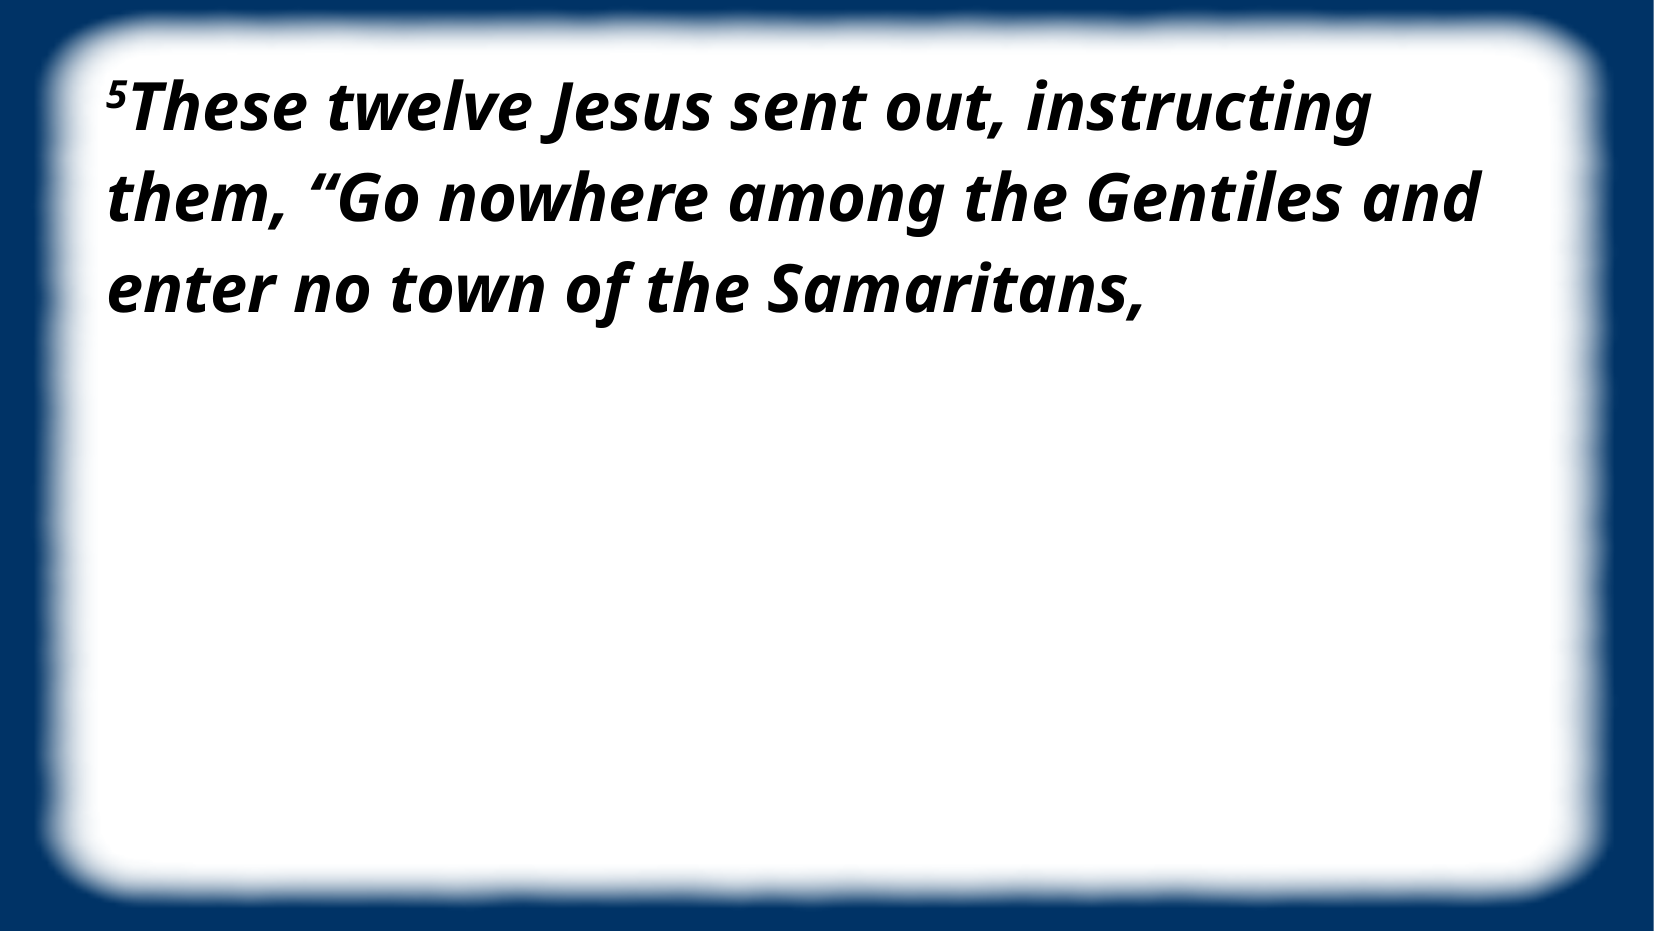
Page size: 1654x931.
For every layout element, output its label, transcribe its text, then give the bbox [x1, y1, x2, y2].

text_box 5These twelve Jesus sent out, instructing them, “Go nowhere among the Gentiles and enter no town of the Samaritans, [91, 52, 1562, 334]
picture [0, 0, 1654, 931]
